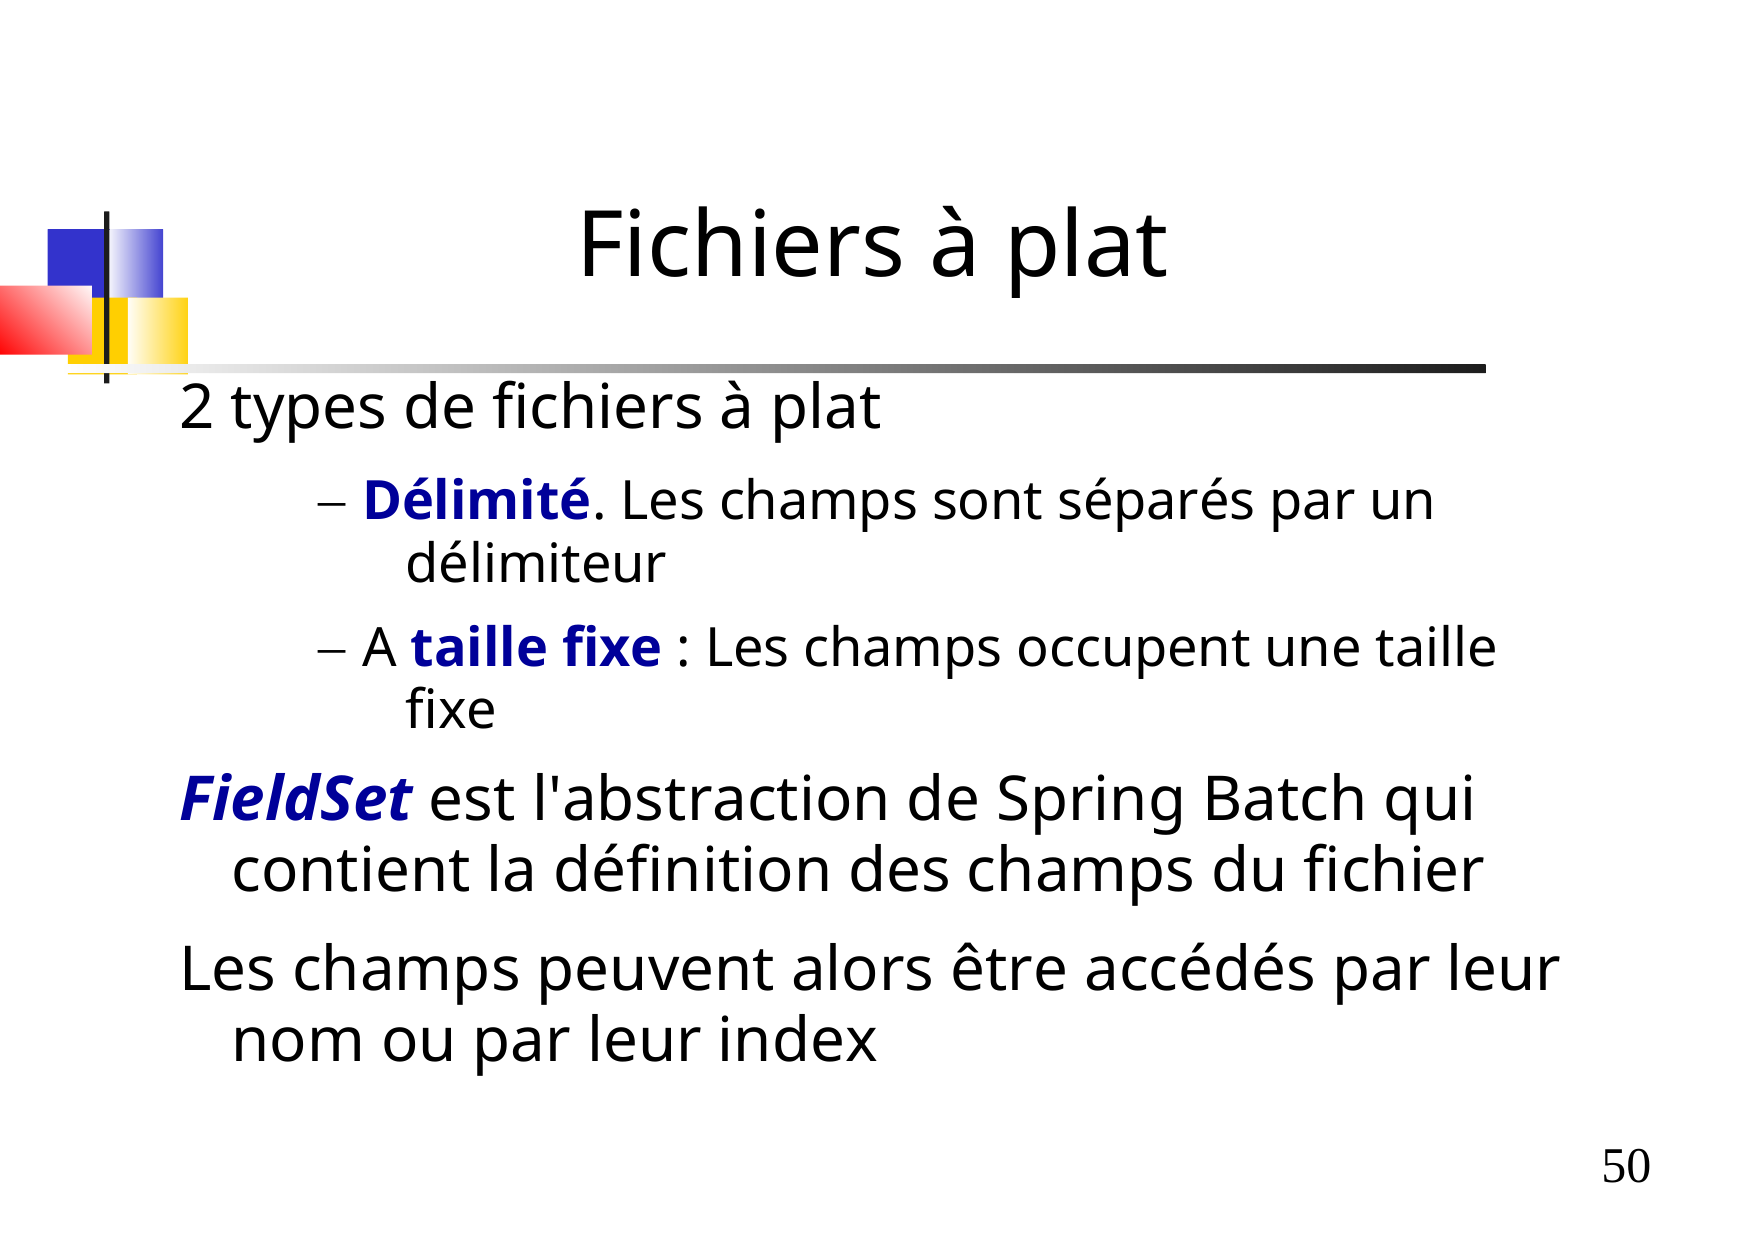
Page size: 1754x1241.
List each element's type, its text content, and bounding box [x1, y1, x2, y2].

list 2 types de fichiers à plat Délimité. Les champs sont séparés par un délimiteur A taille fixe : Les champs occupent une taille fixe FieldSet est l'abstraction de Spring Batch qui contient la définition des champs du fichier Les champs peuvent alors être accédés par leur nom ou par leur index [179, 371, 1567, 1091]
title Fichiers à plat [179, 139, 1567, 351]
